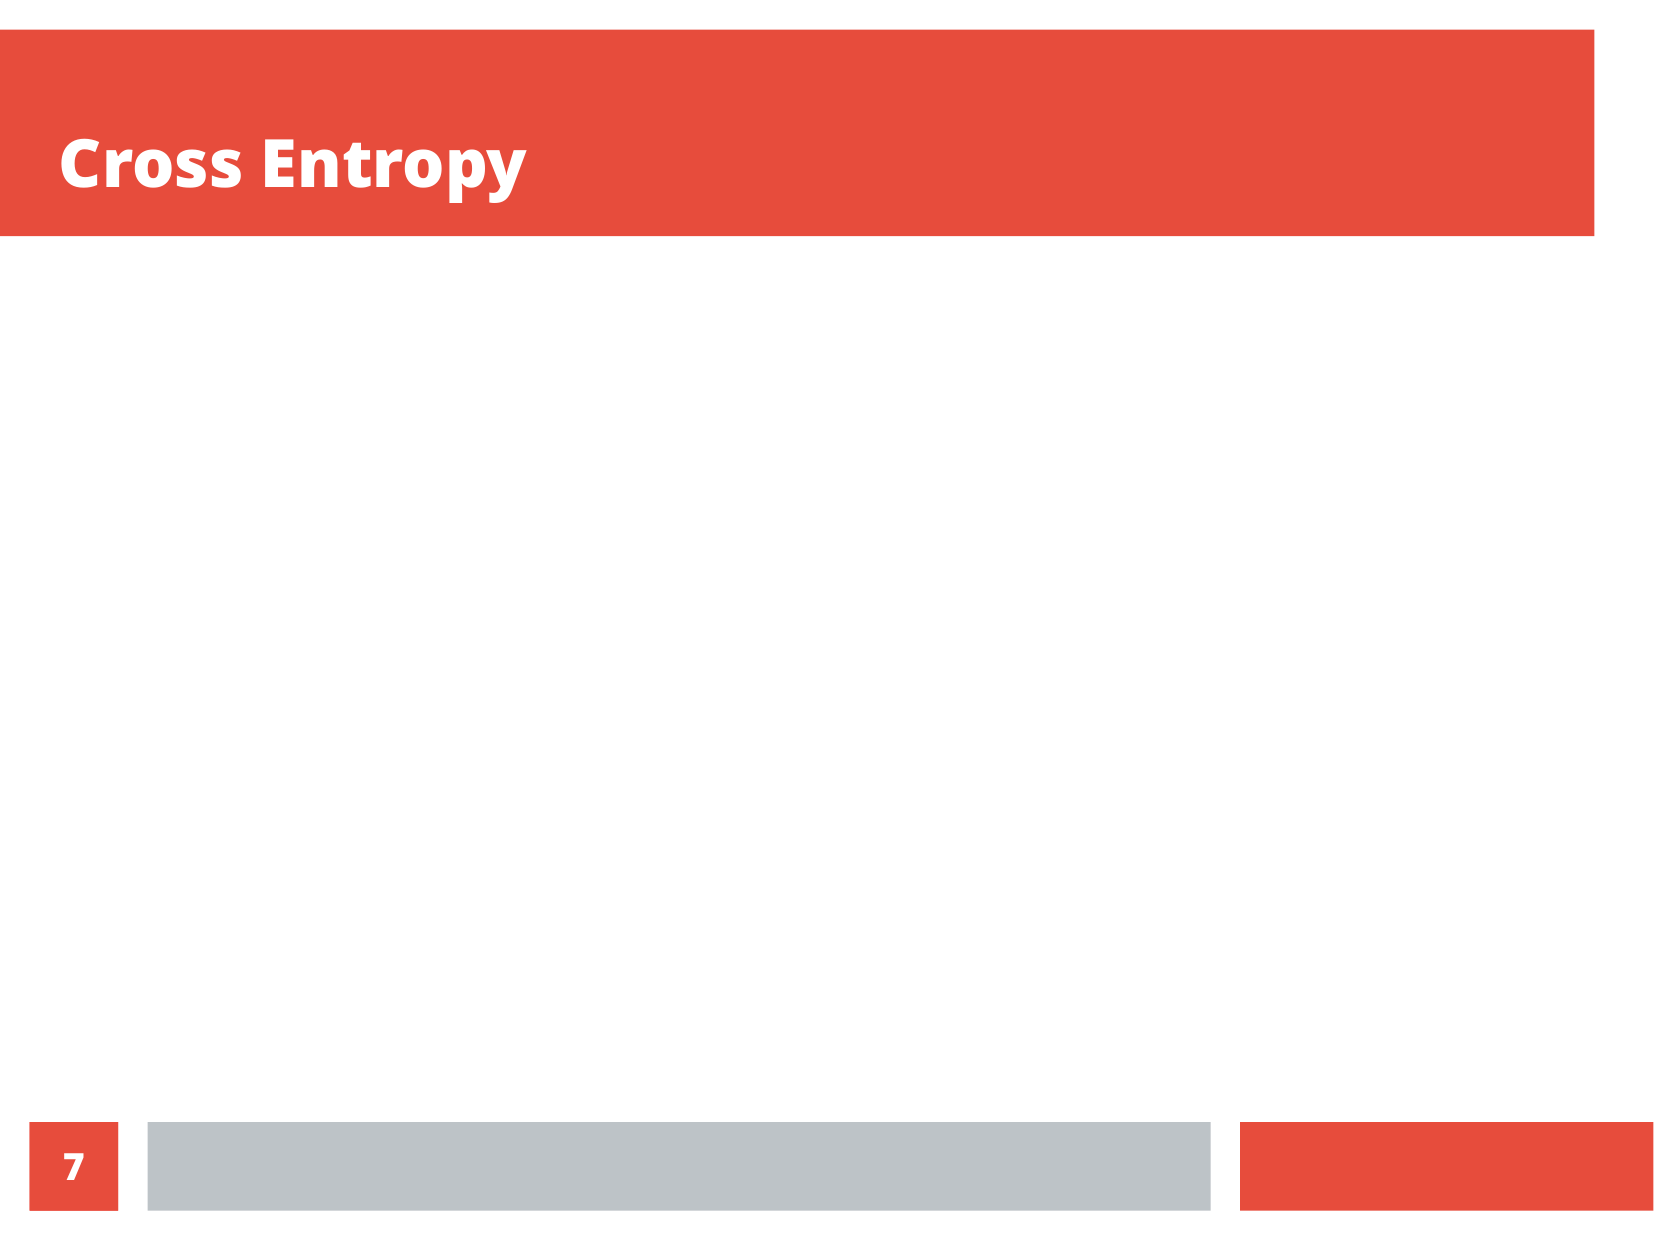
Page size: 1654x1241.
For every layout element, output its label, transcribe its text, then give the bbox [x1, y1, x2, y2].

title Cross Entropy [59, 59, 1595, 207]
